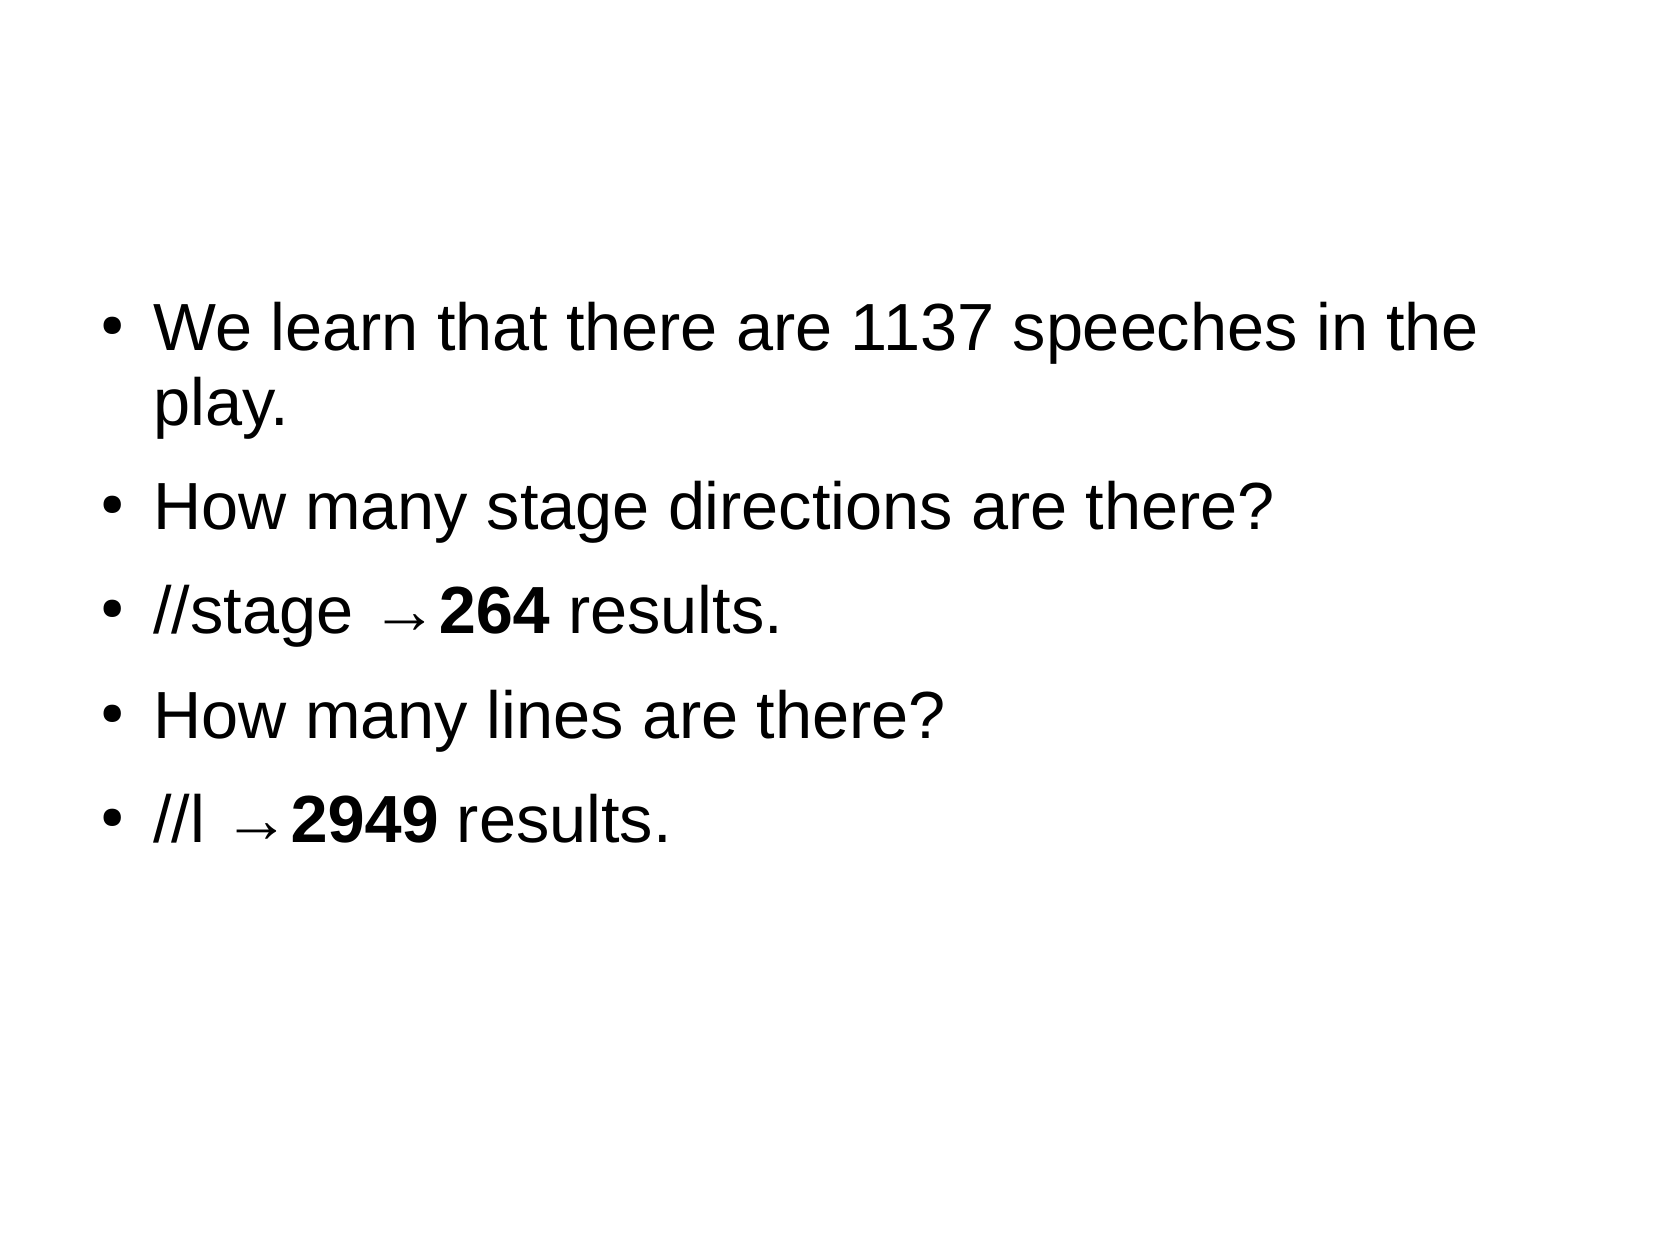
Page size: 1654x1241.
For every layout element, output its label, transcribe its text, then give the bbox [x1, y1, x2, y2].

list We learn that there are 1137 speeches in the play. How many stage directions are there? //stage →264 results. How many lines are there? //l →2949 results. [82, 290, 1571, 1010]
